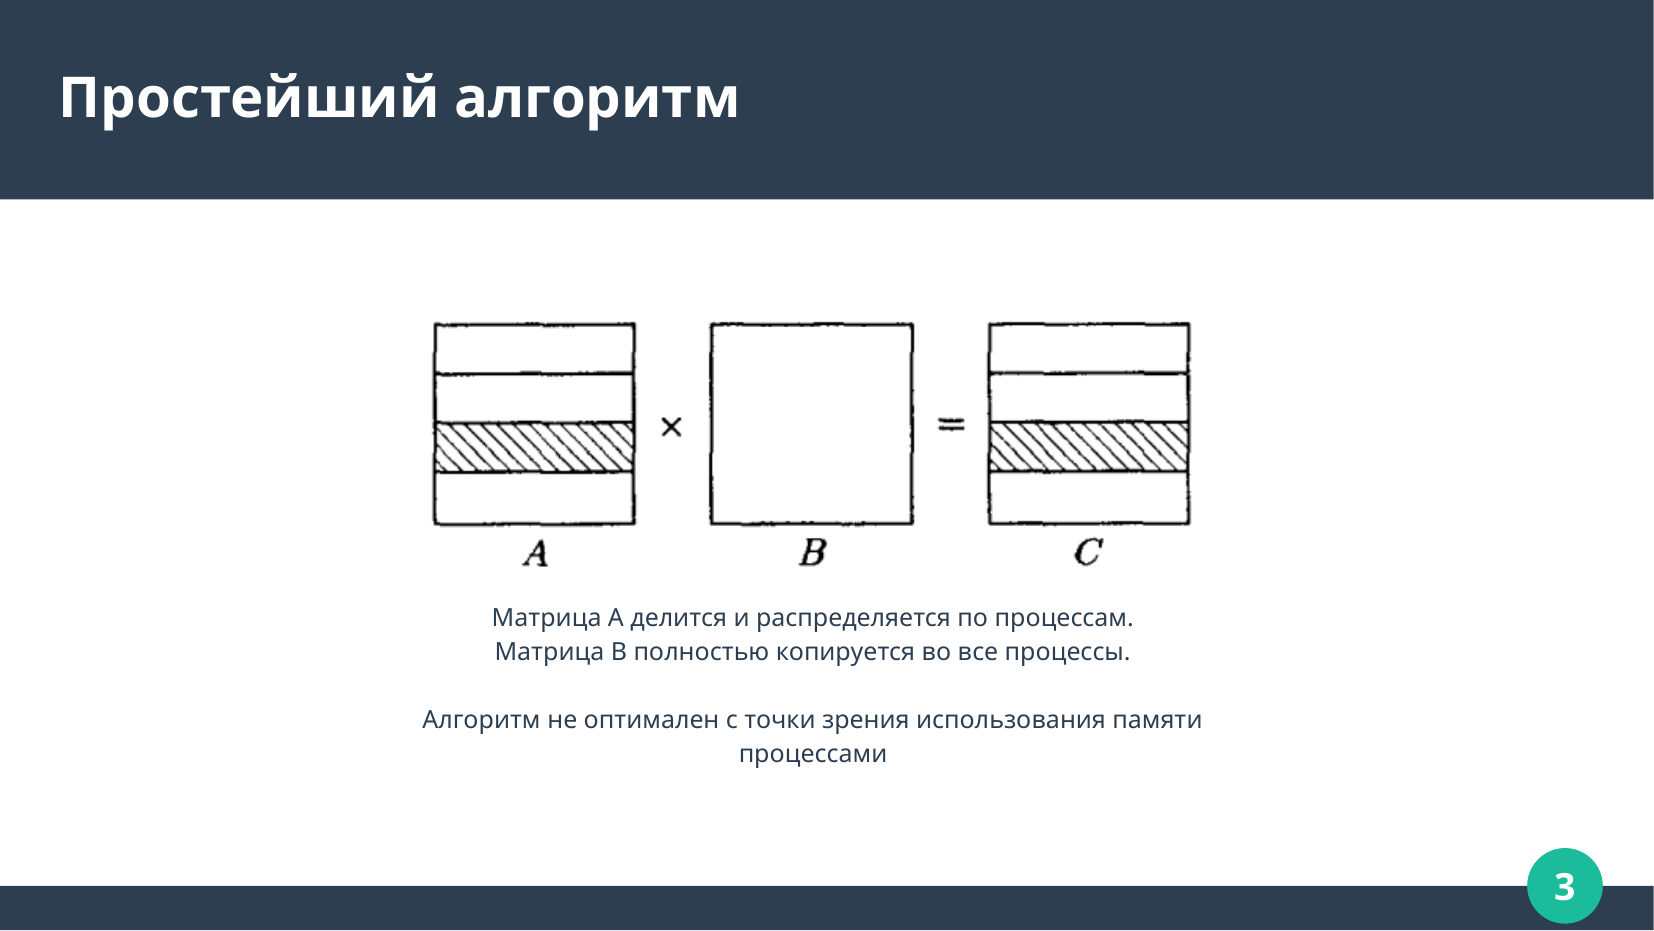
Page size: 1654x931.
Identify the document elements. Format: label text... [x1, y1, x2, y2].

title Простейший алгоритм [59, 37, 1595, 155]
text_box Матрица A делится и распределяется по процессам. Матрица B полностью копируется во все процессы. Алгоритм не оптимален с точки зрения использования памяти процессами [400, 604, 1226, 766]
picture [412, 302, 1218, 573]
